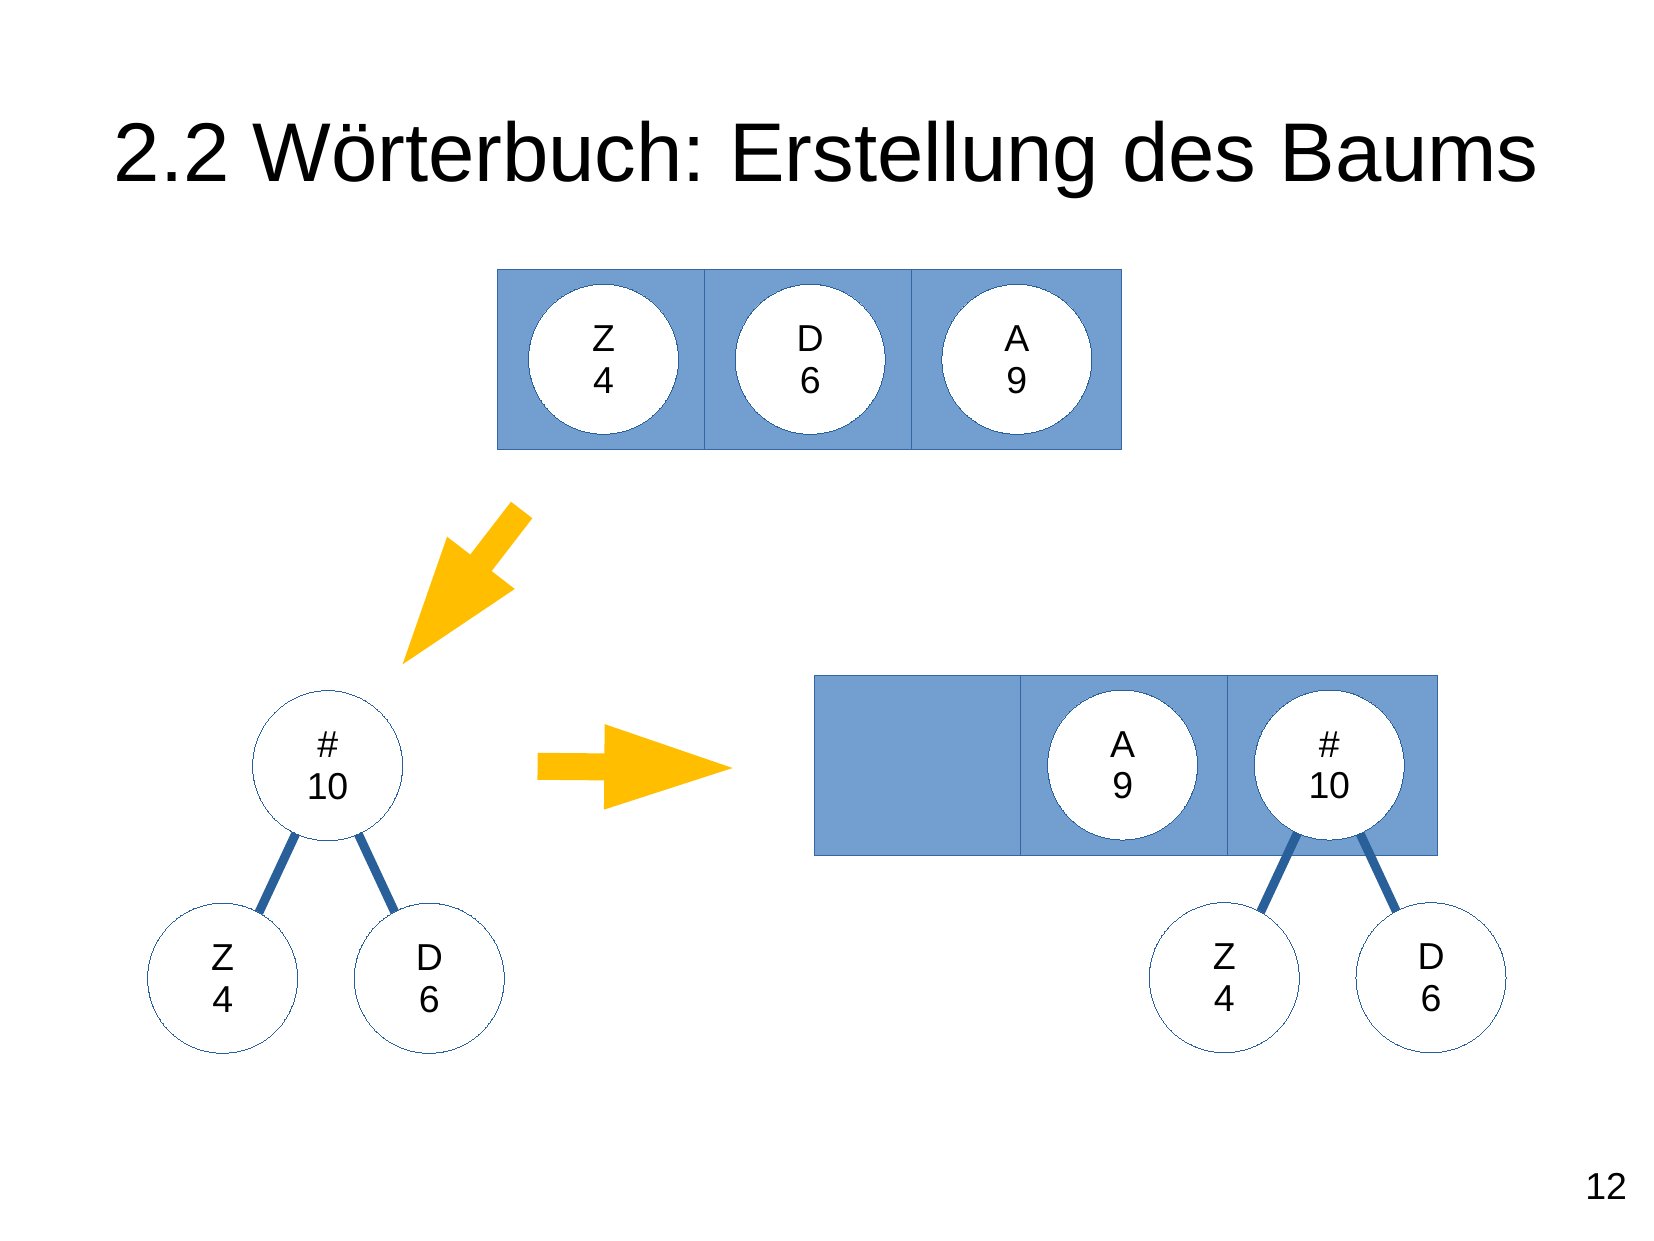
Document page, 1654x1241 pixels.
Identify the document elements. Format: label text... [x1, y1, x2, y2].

text_box [1293, 836, 1365, 856]
text_box # 10 [252, 690, 403, 841]
title 2.2 Wörterbuch: Erstellung des Baums [82, 16, 1571, 290]
text_box Z 4 [147, 903, 298, 1054]
text_box Z 4 [1149, 902, 1300, 1053]
text_box A 9 [1047, 690, 1198, 841]
text_box D 6 [354, 903, 505, 1054]
text_box [814, 675, 1438, 856]
text_box [497, 269, 1122, 450]
text_box D 6 [735, 284, 886, 435]
text_box # 10 [1254, 690, 1405, 841]
text_box D 6 [1355, 902, 1507, 1053]
text_box A 9 [941, 284, 1092, 435]
text_box <number> [1259, 1158, 1642, 1229]
text_box Z 4 [528, 284, 679, 435]
